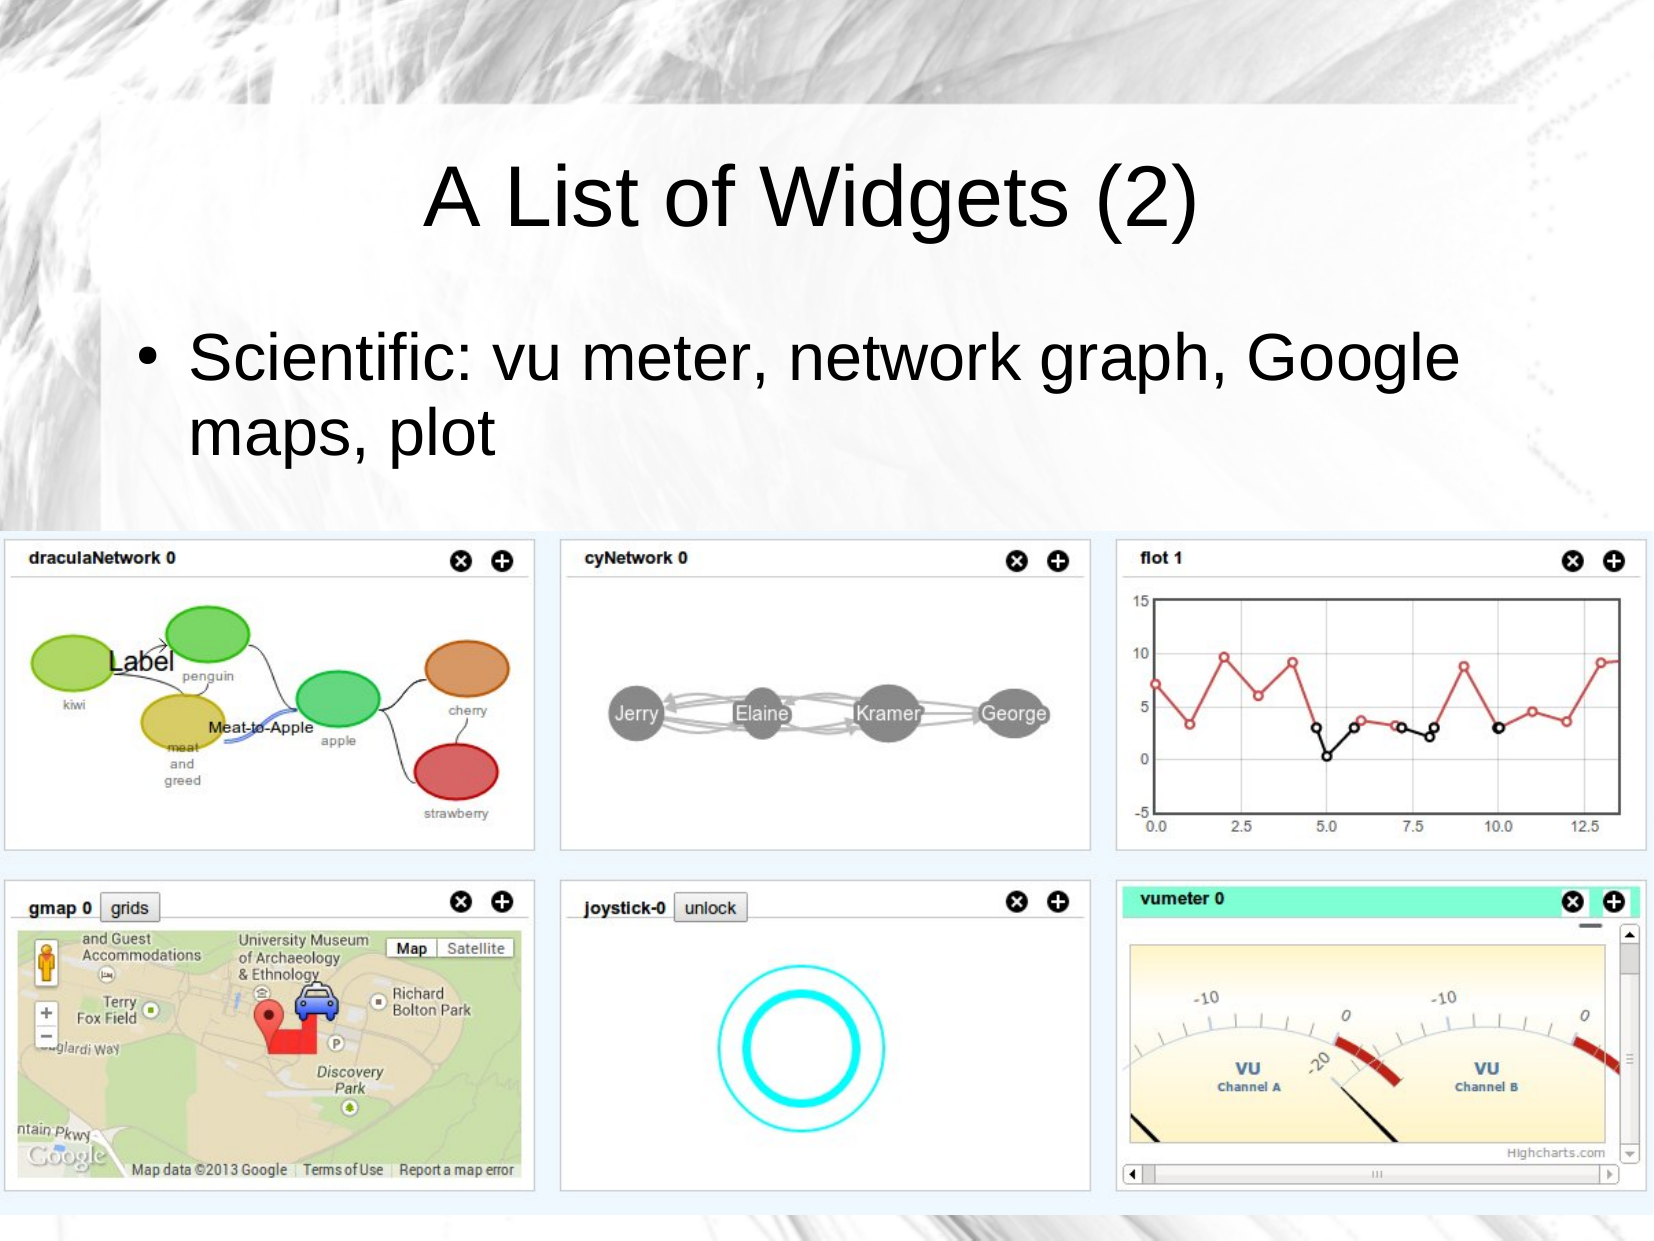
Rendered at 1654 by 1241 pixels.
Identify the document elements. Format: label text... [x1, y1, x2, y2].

title A List of Widgets (2) [118, 112, 1506, 281]
list Scientific: vu meter, network graph, Google maps, plot [118, 319, 1571, 531]
picture [0, 0, 1654, 1241]
